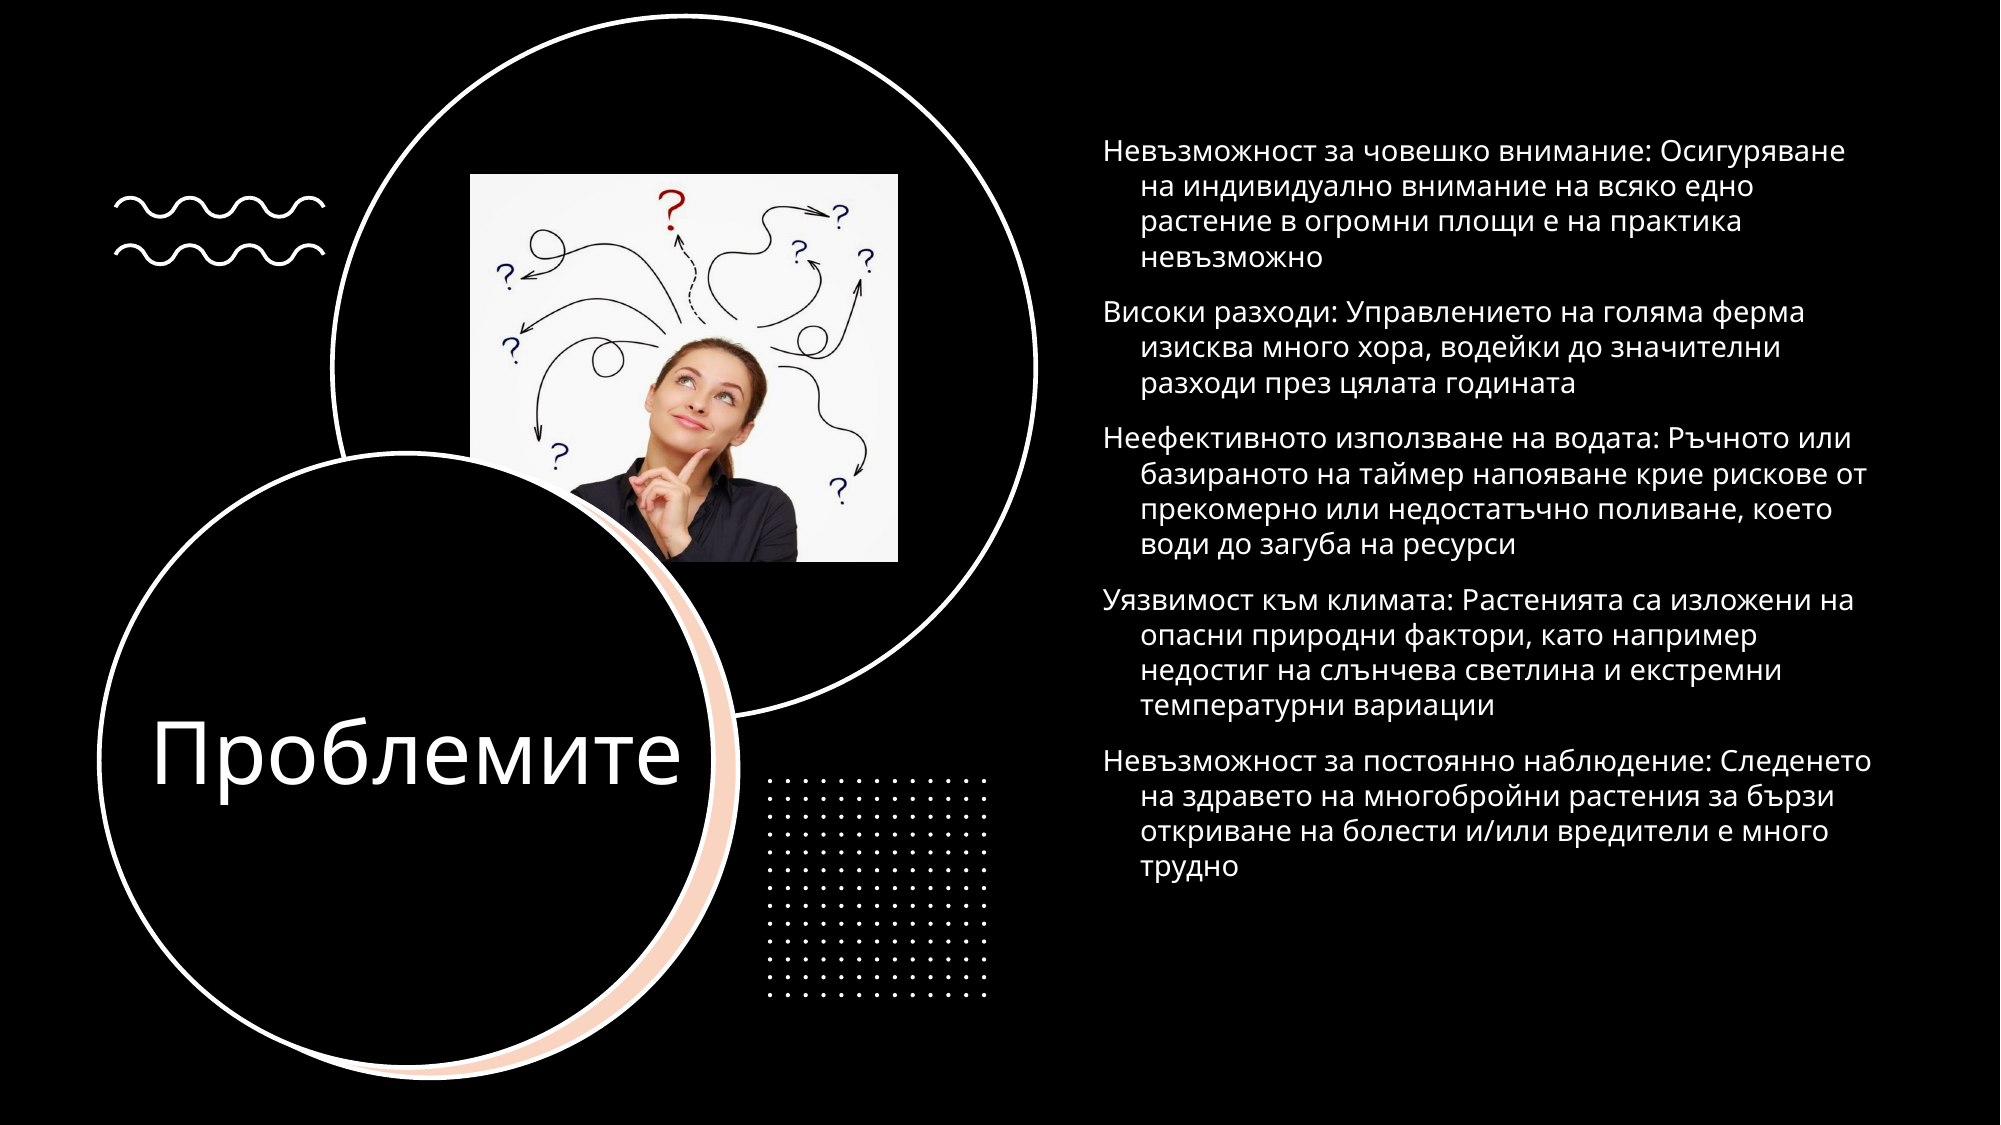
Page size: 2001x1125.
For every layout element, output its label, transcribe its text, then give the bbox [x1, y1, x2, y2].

text_box [0, 0, 2000, 1125]
list Невъзможност за човешко внимание: Осигуряване на индивидуално внимание на всяко едно растение в огромни площи е на практика невъзможно Високи разходи: Управлението на голяма ферма изисква много хора, водейки до значителни разходи през цялата годината Неефективното използване на водата: Ръчното или базираното на таймер напояване крие рискове от прекомерно или недостатъчно поливане, което води до загуба на ресурси Уязвимост към климата: Растенията са изложени на опасни природни фактори, като например недостиг на слънчева светлина и екстремни температурни вариации Невъзможност за постоянно наблюдение: Следенето на здравето на многобройни растения за бързи откриване на болести и/или вредители е много трудно [1087, 69, 1904, 976]
picture [470, 174, 898, 562]
title Проблемите [99, 537, 734, 976]
